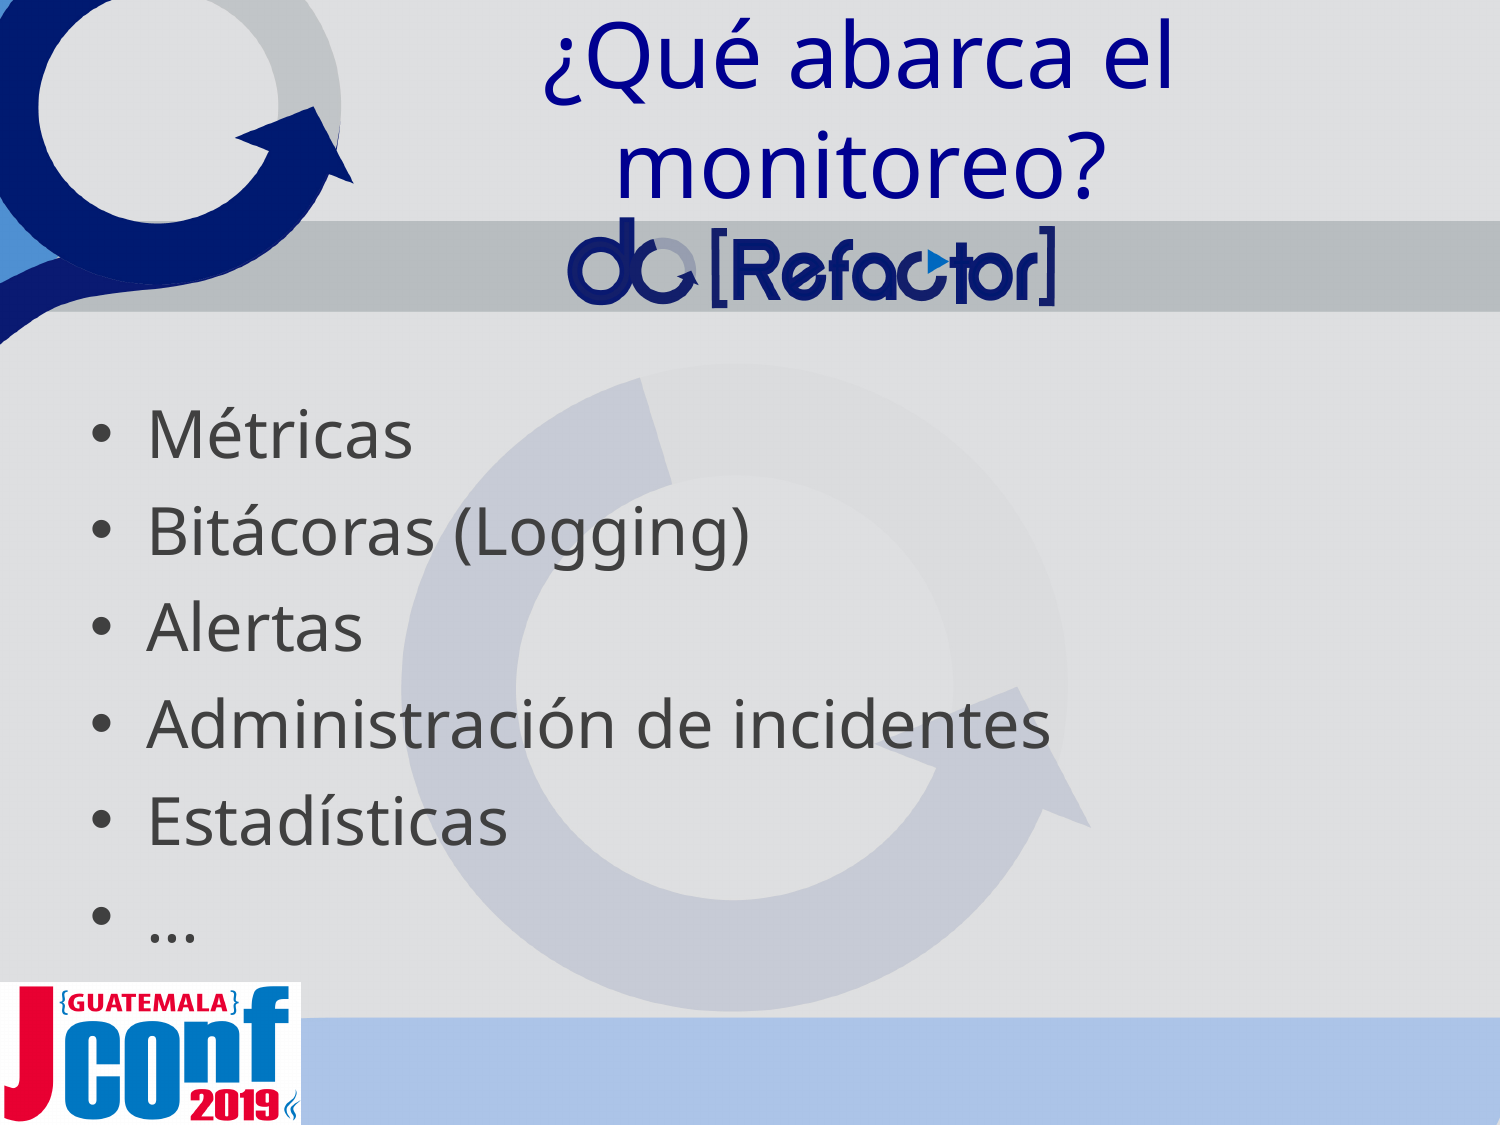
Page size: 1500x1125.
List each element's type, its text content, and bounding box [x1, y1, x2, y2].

picture [0, 0, 1500, 1125]
list Métricas Bitácoras (Logging) Alertas Administración de incidentes Estadísticas ... [75, 384, 1426, 981]
title ¿Qué abarca el monitoreo? [330, 0, 1391, 225]
